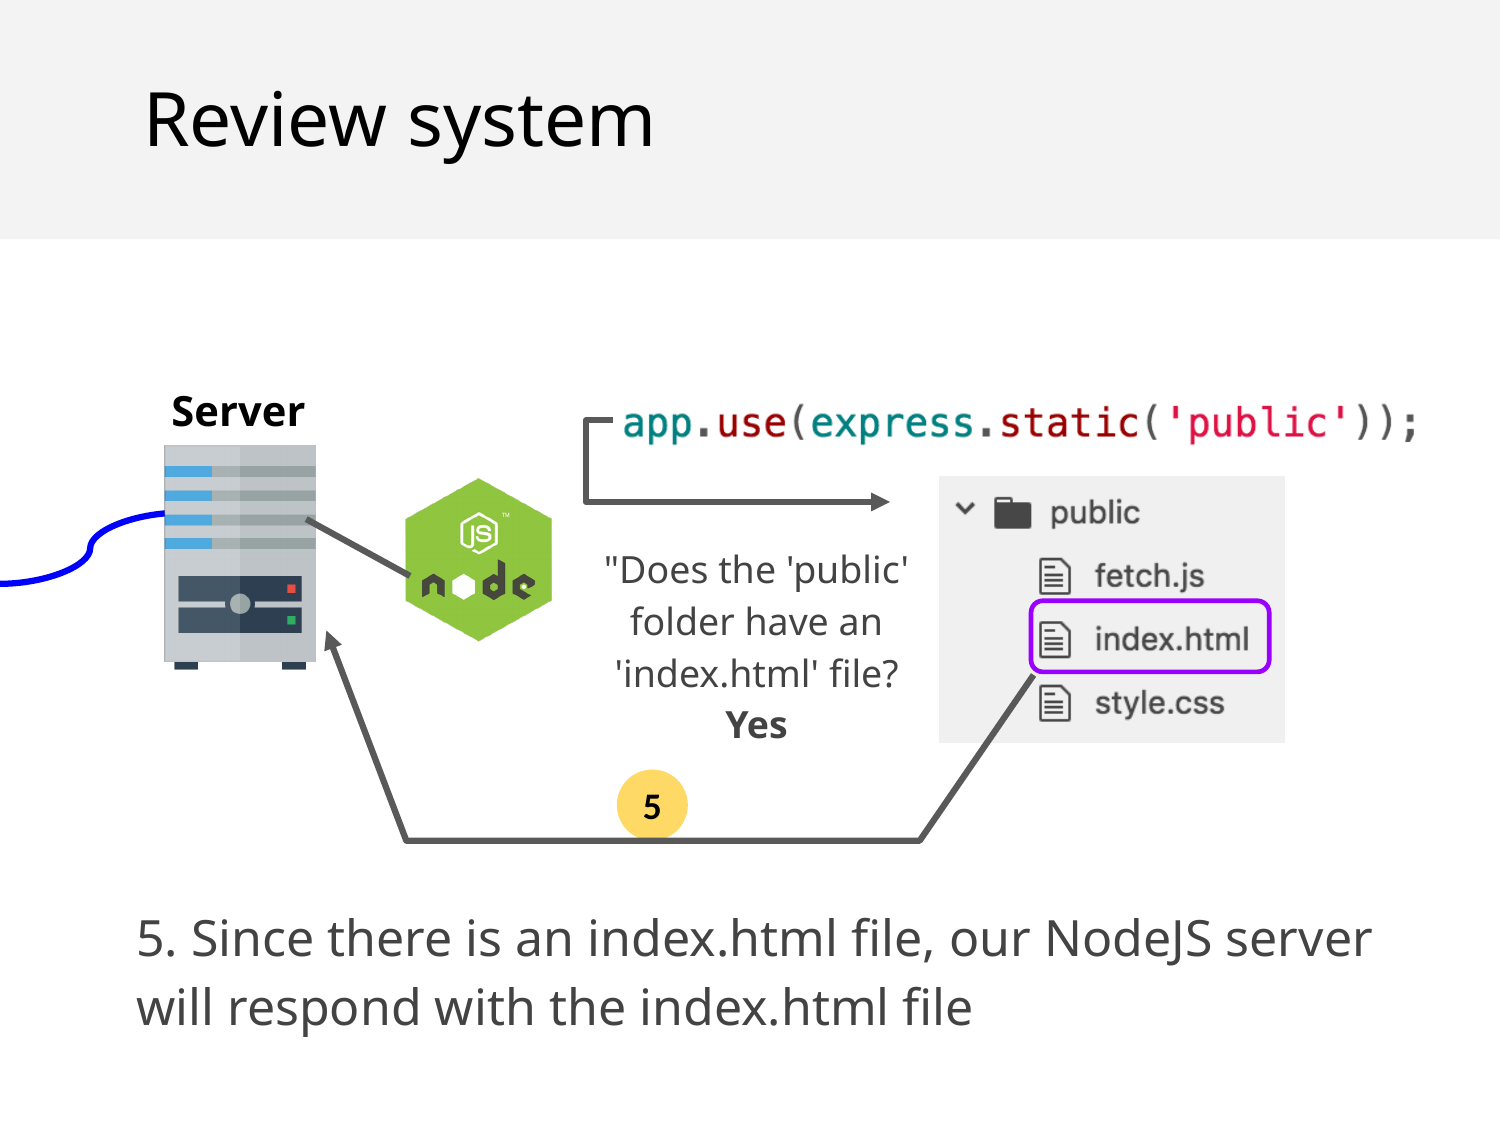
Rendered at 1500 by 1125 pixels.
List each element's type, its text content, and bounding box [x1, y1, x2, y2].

picture [394, 476, 562, 644]
list 5. Since there is an index.html file, our NodeJS server will respond with the index.html file [121, 882, 1442, 1092]
text_box Server [82, 337, 395, 481]
picture [119, 481, 358, 680]
list "Does the 'public' folder have an 'index.html' file? Yes [560, 524, 954, 692]
title Review system [128, 56, 1372, 183]
picture [597, 384, 1440, 743]
text_box 5 [616, 769, 688, 837]
